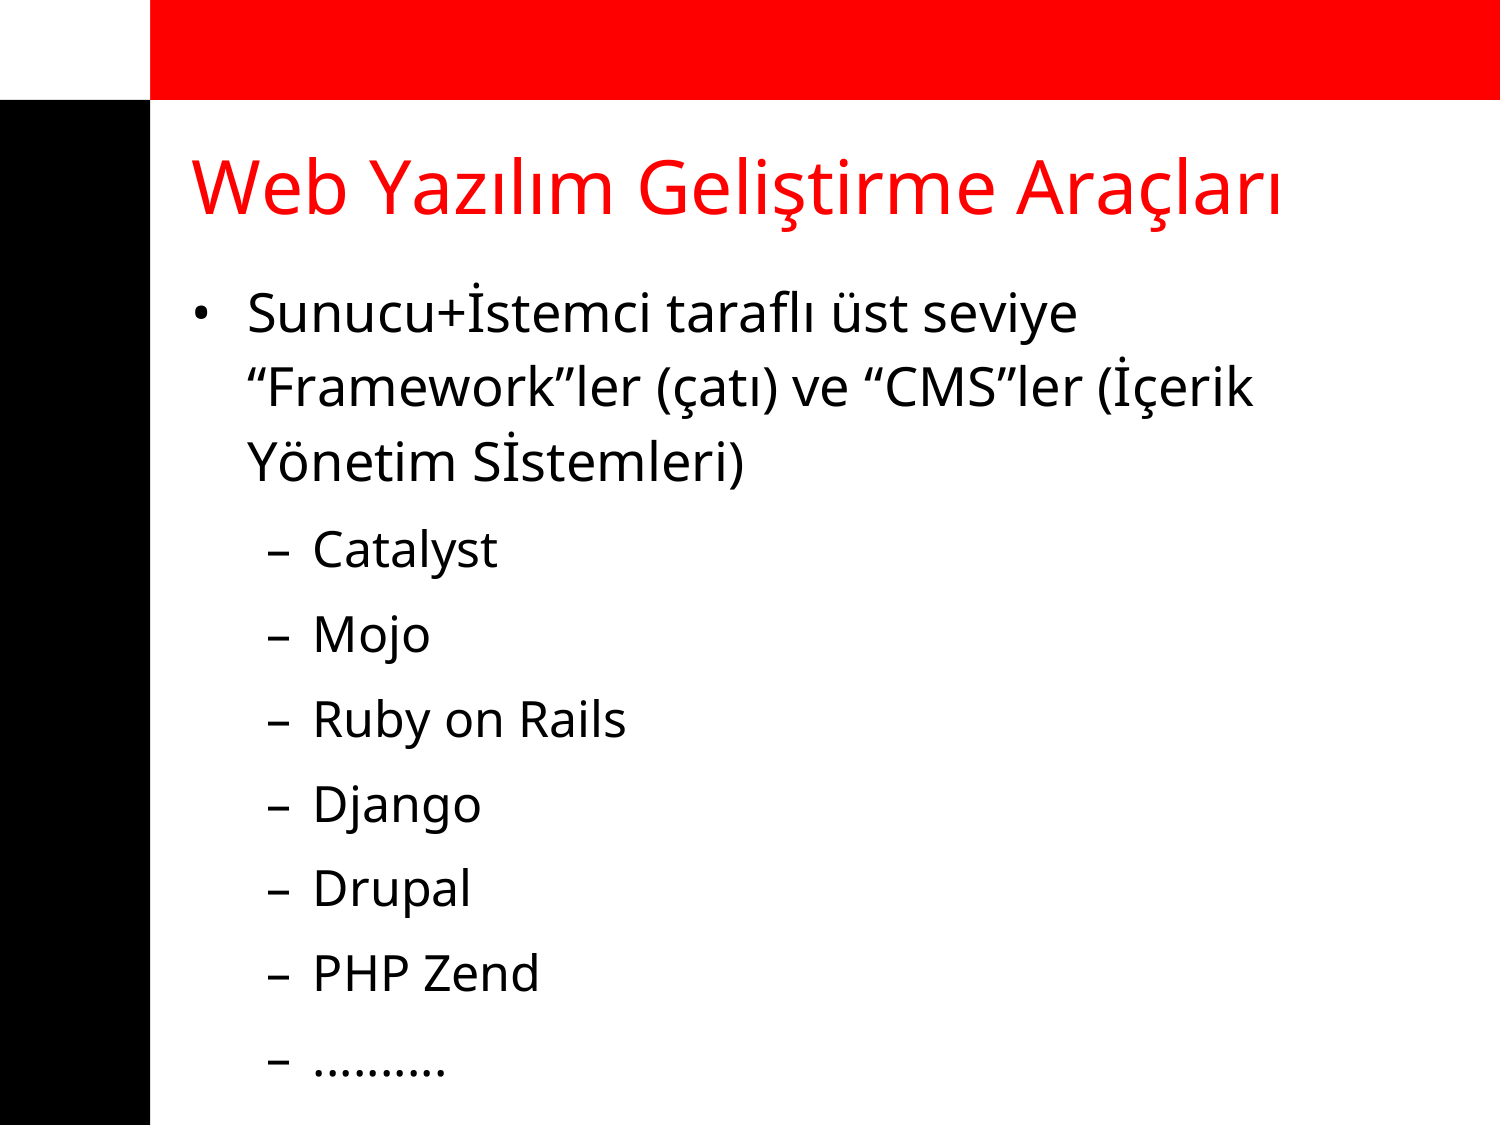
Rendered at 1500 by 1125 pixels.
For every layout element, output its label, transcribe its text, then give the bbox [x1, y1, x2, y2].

list Sunucu+İstemci taraflı üst seviye “Framework”ler (çatı) ve “CMS”ler (İçerik Yönetim Sİstemleri) Catalyst Mojo Ruby on Rails Django Drupal PHP Zend .......... [177, 265, 1447, 1073]
title Web Yazılım Geliştirme Araçları [177, 103, 1388, 265]
